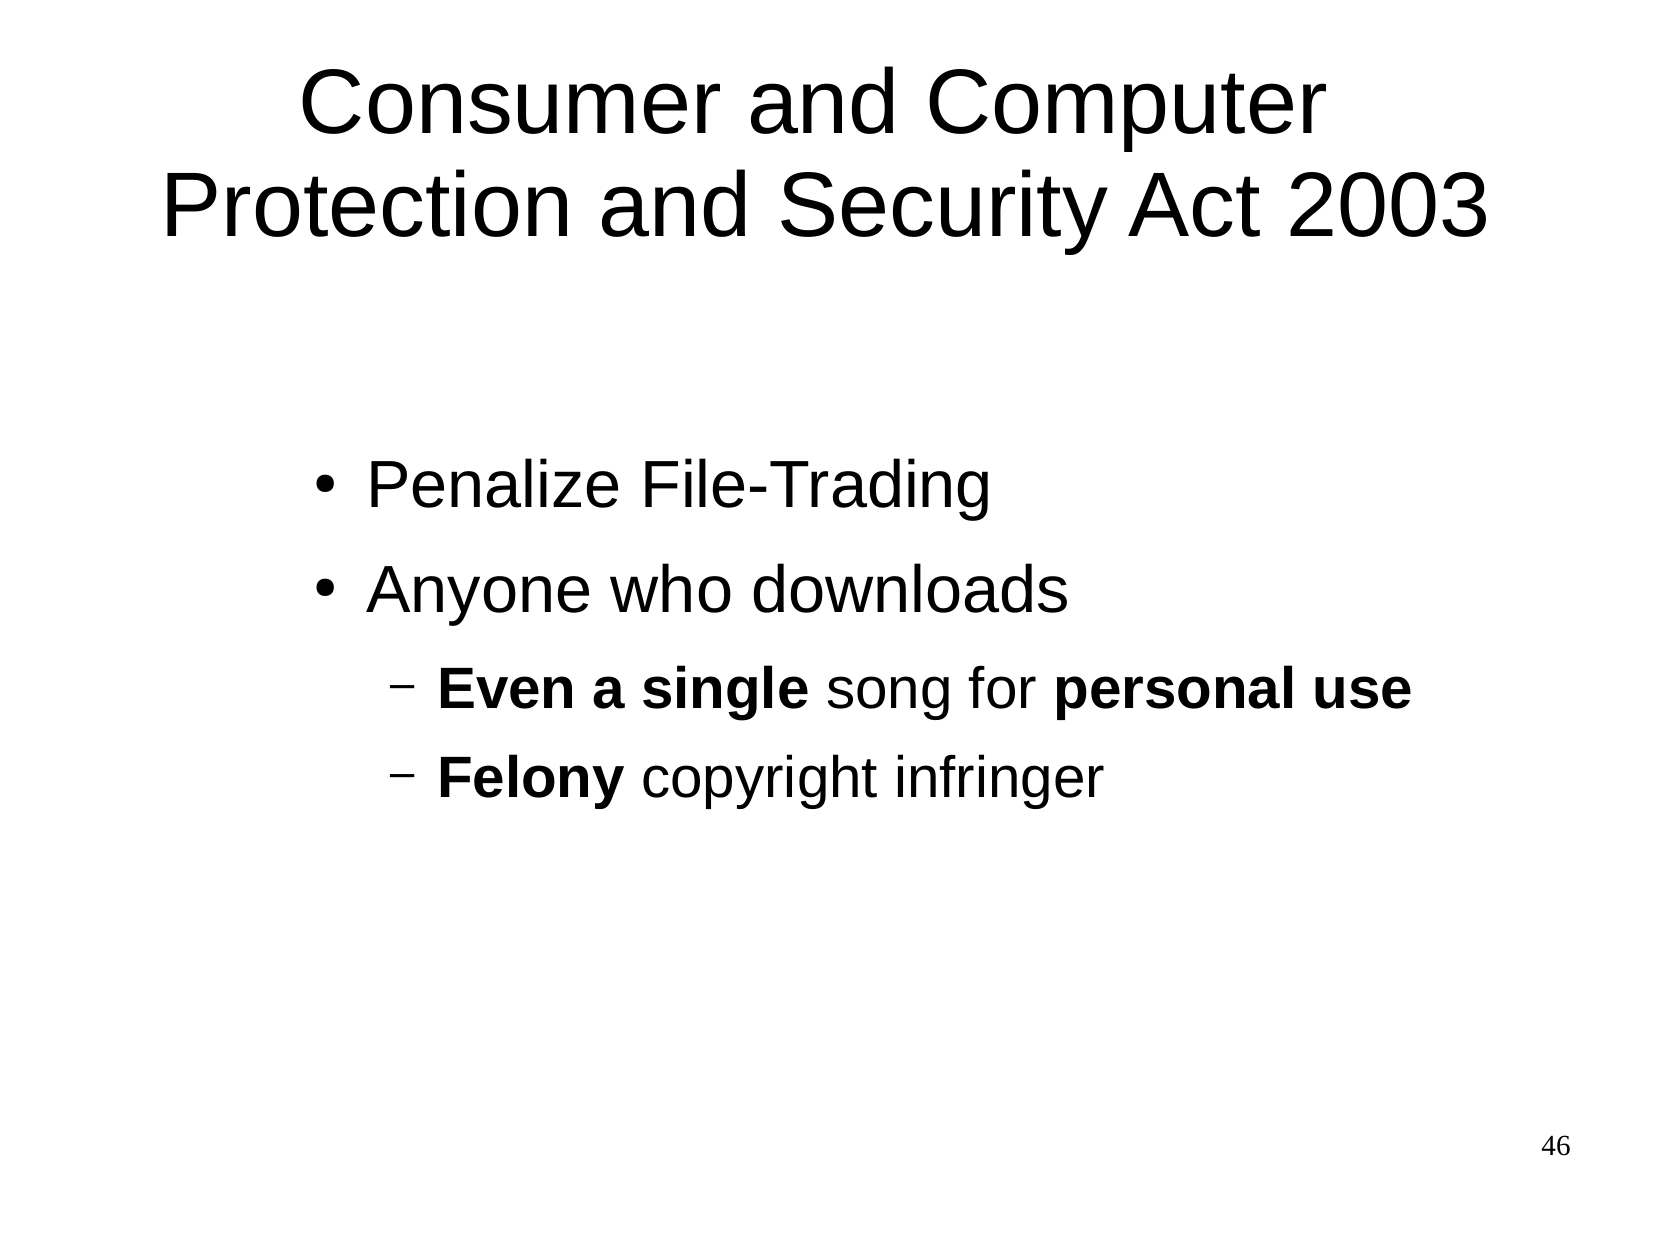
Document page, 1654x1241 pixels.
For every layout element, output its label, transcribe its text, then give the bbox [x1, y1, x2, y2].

title Consumer and Computer Protection and Security Act 2003 [82, 49, 1571, 257]
list Penalize File-Trading Anyone who downloads Even a single song for personal use Felony copyright infringer [295, 447, 1459, 901]
